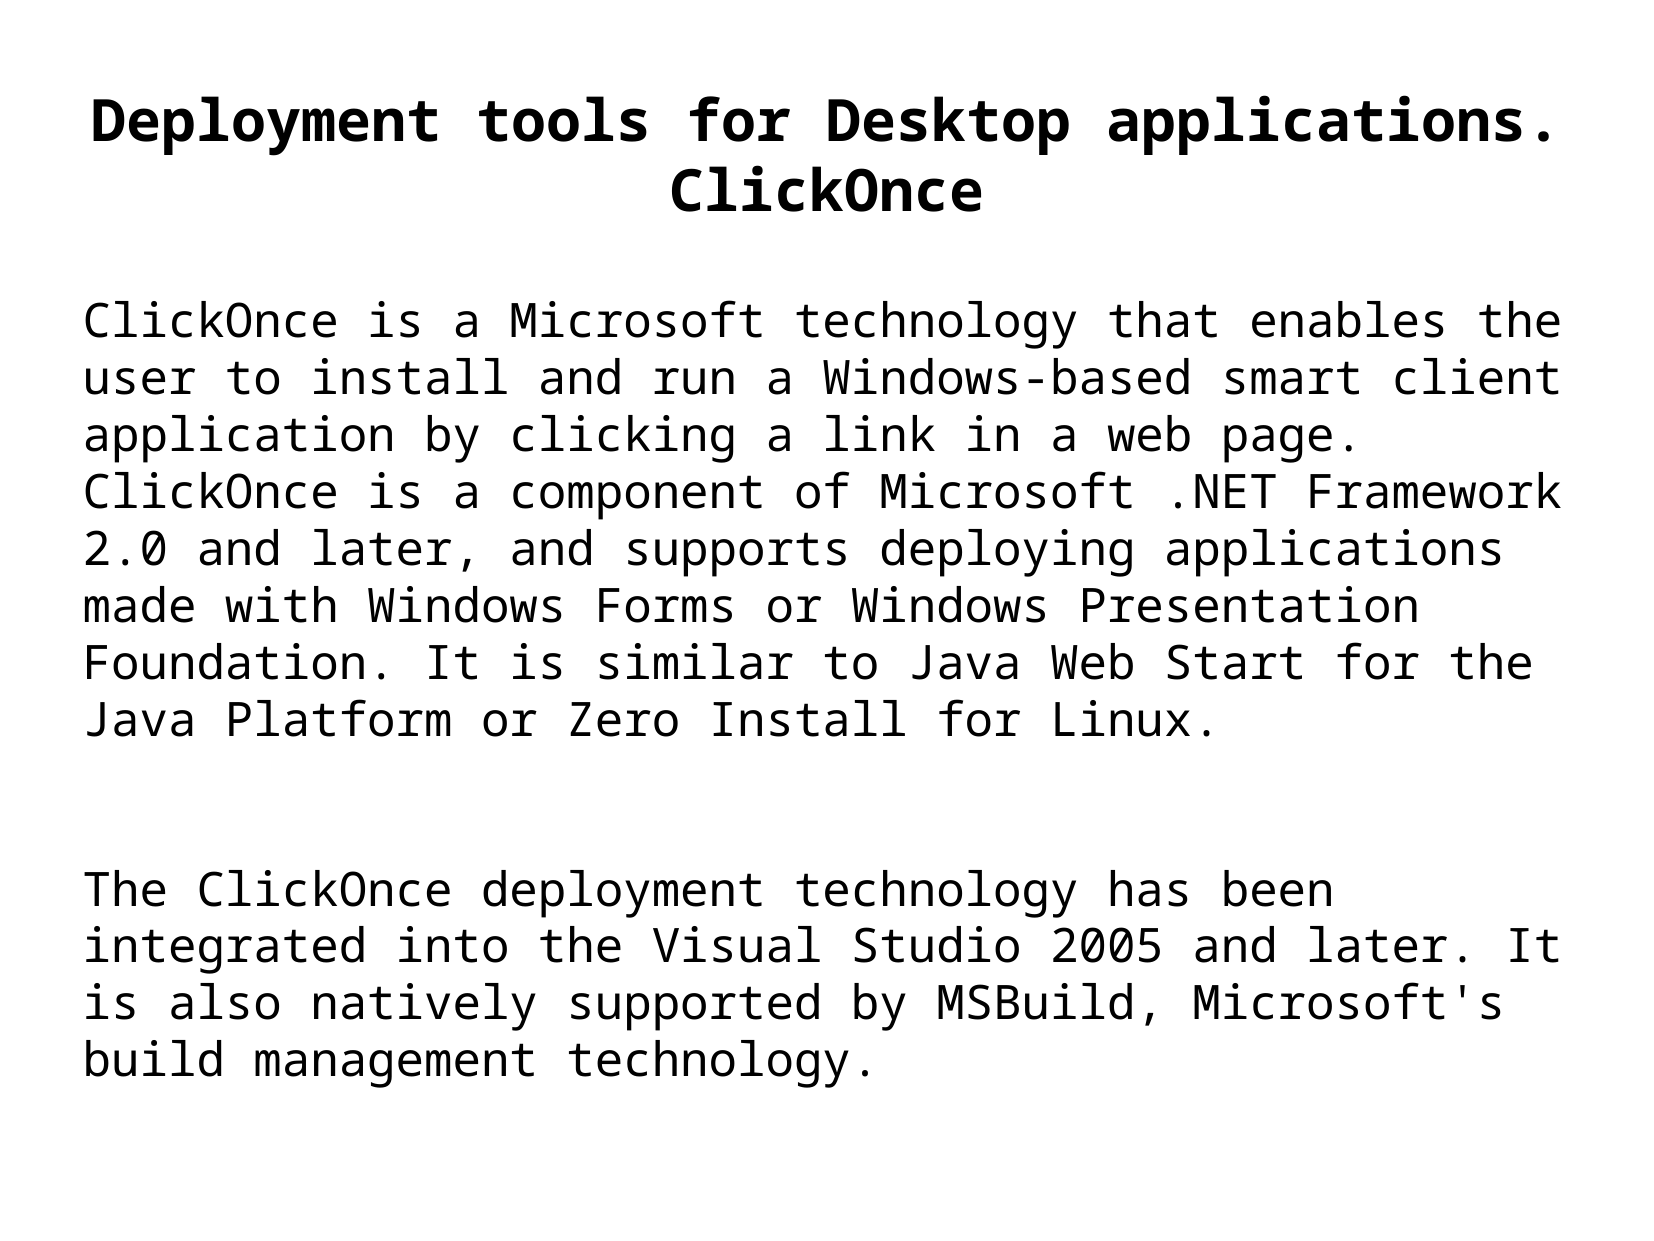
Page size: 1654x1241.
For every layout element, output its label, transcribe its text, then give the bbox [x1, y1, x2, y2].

title Deployment tools for Desktop applications. ClickOnce [82, 49, 1571, 257]
list ClickOnce is a Microsoft technology that enables the user to install and run a Windows-based smart client application by clicking a link in a web page. ClickOnce is a component of Microsoft .NET Framework 2.0 and later, and supports deploying applications made with Windows Forms or Windows Presentation Foundation. It is similar to Java Web Start for the Java Platform or Zero Install for Linux. The ClickOnce deployment technology has been integrated into the Visual Studio 2005 and later. It is also natively supported by MSBuild, Microsoft's build management technology. [82, 290, 1571, 1134]
